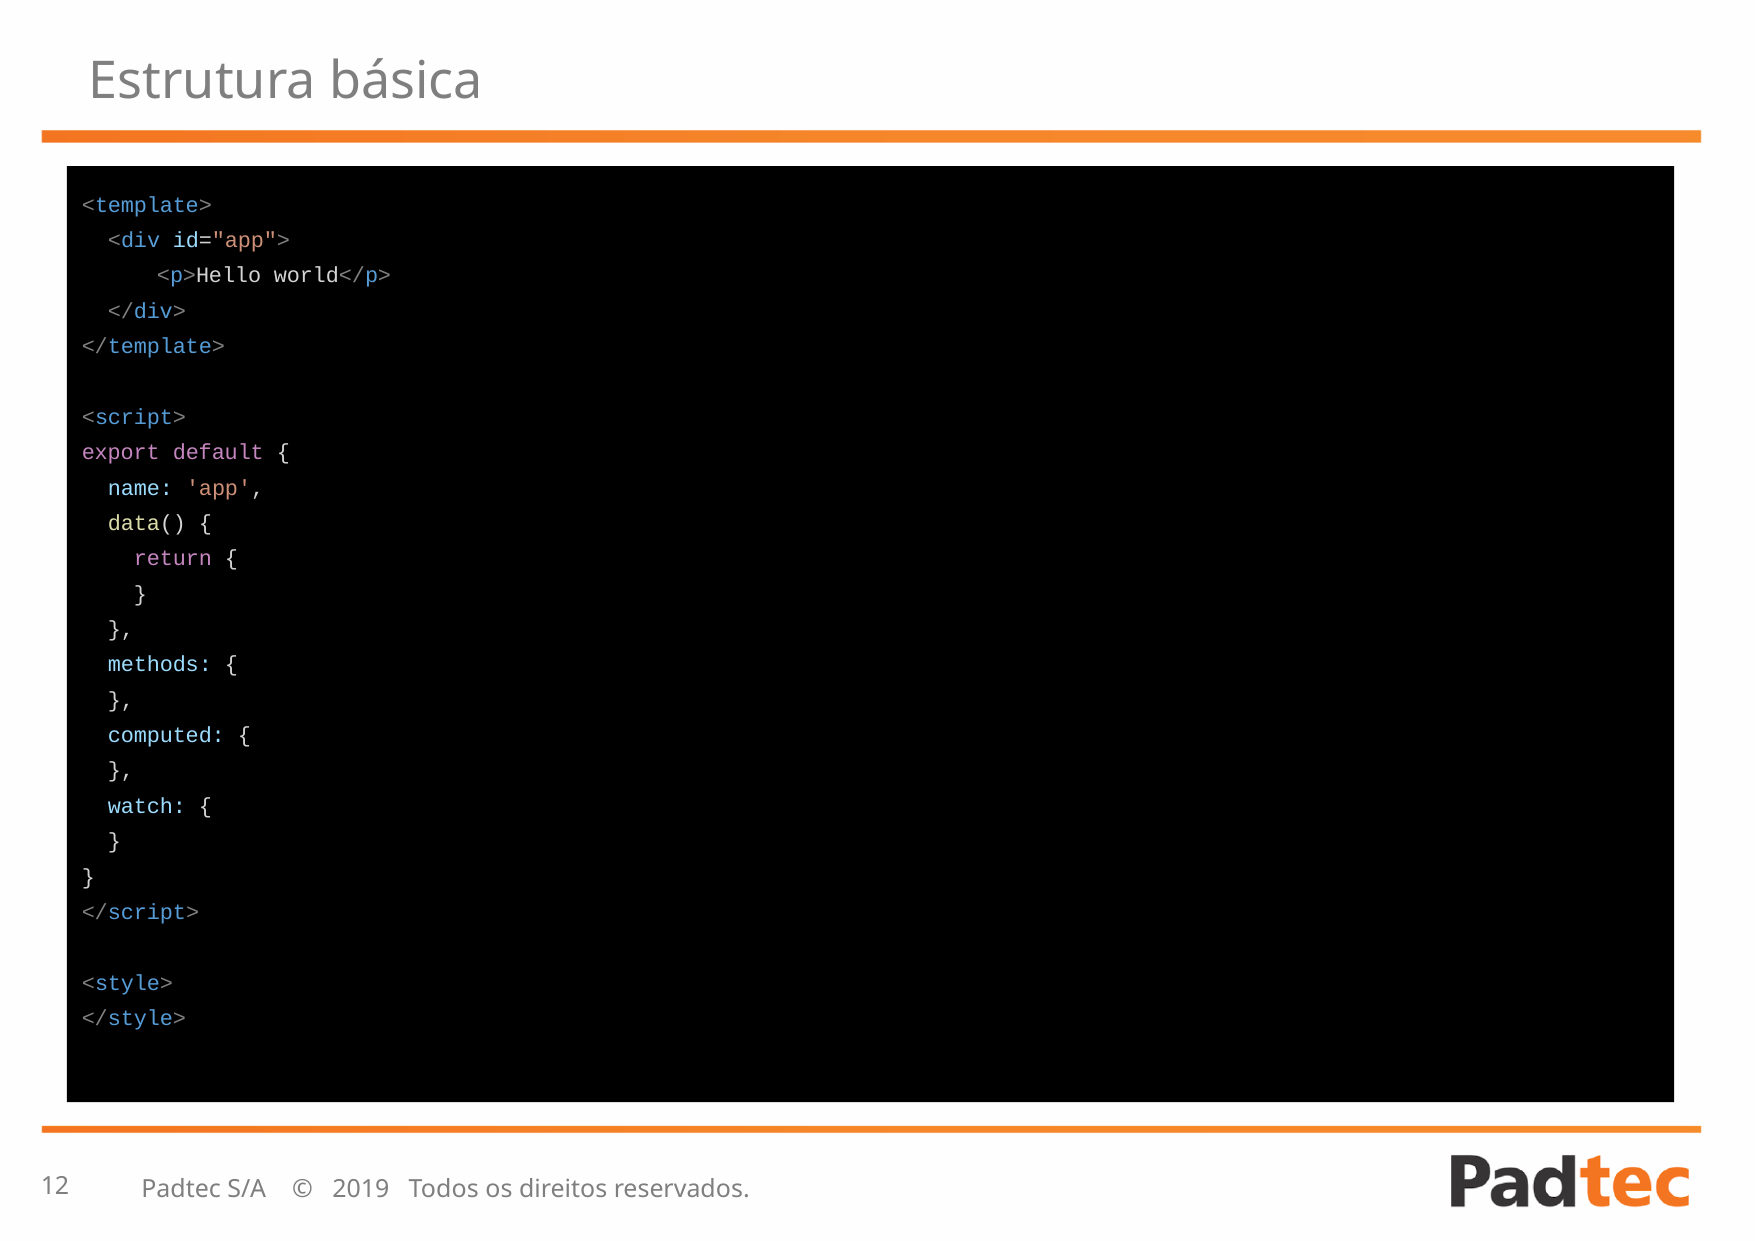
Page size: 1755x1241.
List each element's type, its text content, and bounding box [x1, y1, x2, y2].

picture [0, 0, 1755, 1241]
text_box <template> <div id="app"> <p>Hello world</p> </div> </template> <script> export default { name: 'app', data() { return { } }, methods: { }, computed: { }, watch: { } } </script> <style> </style> [66, 166, 1675, 1103]
title Estrutura básica [73, 29, 1653, 127]
